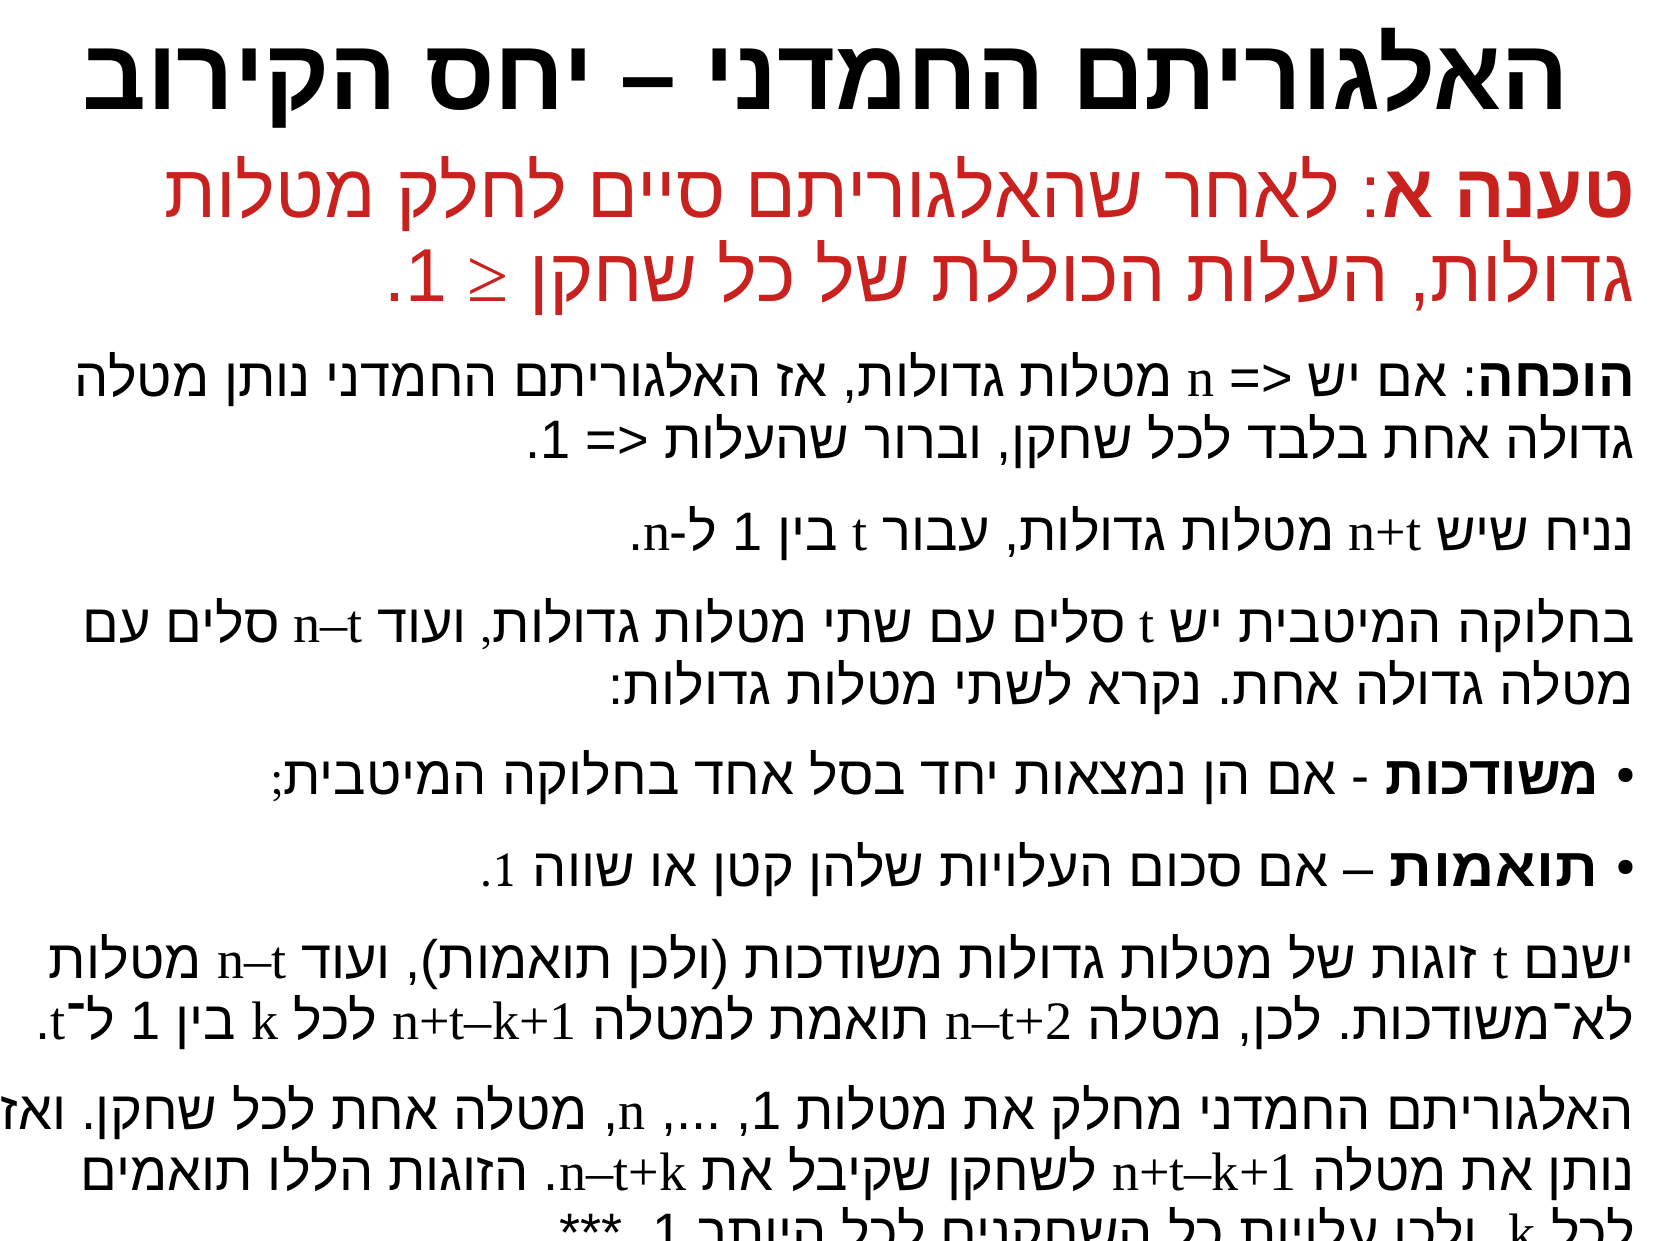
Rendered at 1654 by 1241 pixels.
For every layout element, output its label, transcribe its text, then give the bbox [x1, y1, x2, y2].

title האלגוריתם החמדני – יחס הקירוב [0, 0, 1654, 151]
list טענה א: לאחר שהאלגוריתם סיים לחלק מטלות גדולות, העלות הכוללת של כל שחקן ≤ 1. הוכחה: אם יש <= n מטלות גדולות, אז האלגוריתם החמדני נותן מטלה גדולה אחת בלבד לכל שחקן, וברור שהעלות <= 1. נניח שיש n+t מטלות גדולות, עבור t בין 1 ל-n. בחלוקה המיטבית יש t סלים עם שתי מטלות גדולות, ועוד n–t סלים עם מטלה גדולה אחת. נקרא לשתי מטלות גדולות: משודכות - אם הן נמצאות יחד בסל אחד בחלוקה המיטבית; תואמות – אם סכום העלויות שלהן קטן או שווה 1. ישנם t זוגות של מטלות גדולות משודכות (ולכן תואמות), ועוד n–t מטלות לא־משודכות. לכן, מטלה n–t+2 תואמת למטלה n+t–k+1 לכל k בין 1 ל־t. האלגוריתם החמדני מחלק את מטלות 1, ..., n, מטלה אחת לכל שחקן. ואז נותן את מטלה n+t–k+1 לשחקן שקיבל את n–t+k. הזוגות הללו תואמים לכל k, ולכן עלויות כל השחקנים לכל היותר 1. *** [0, 150, 1636, 901]
